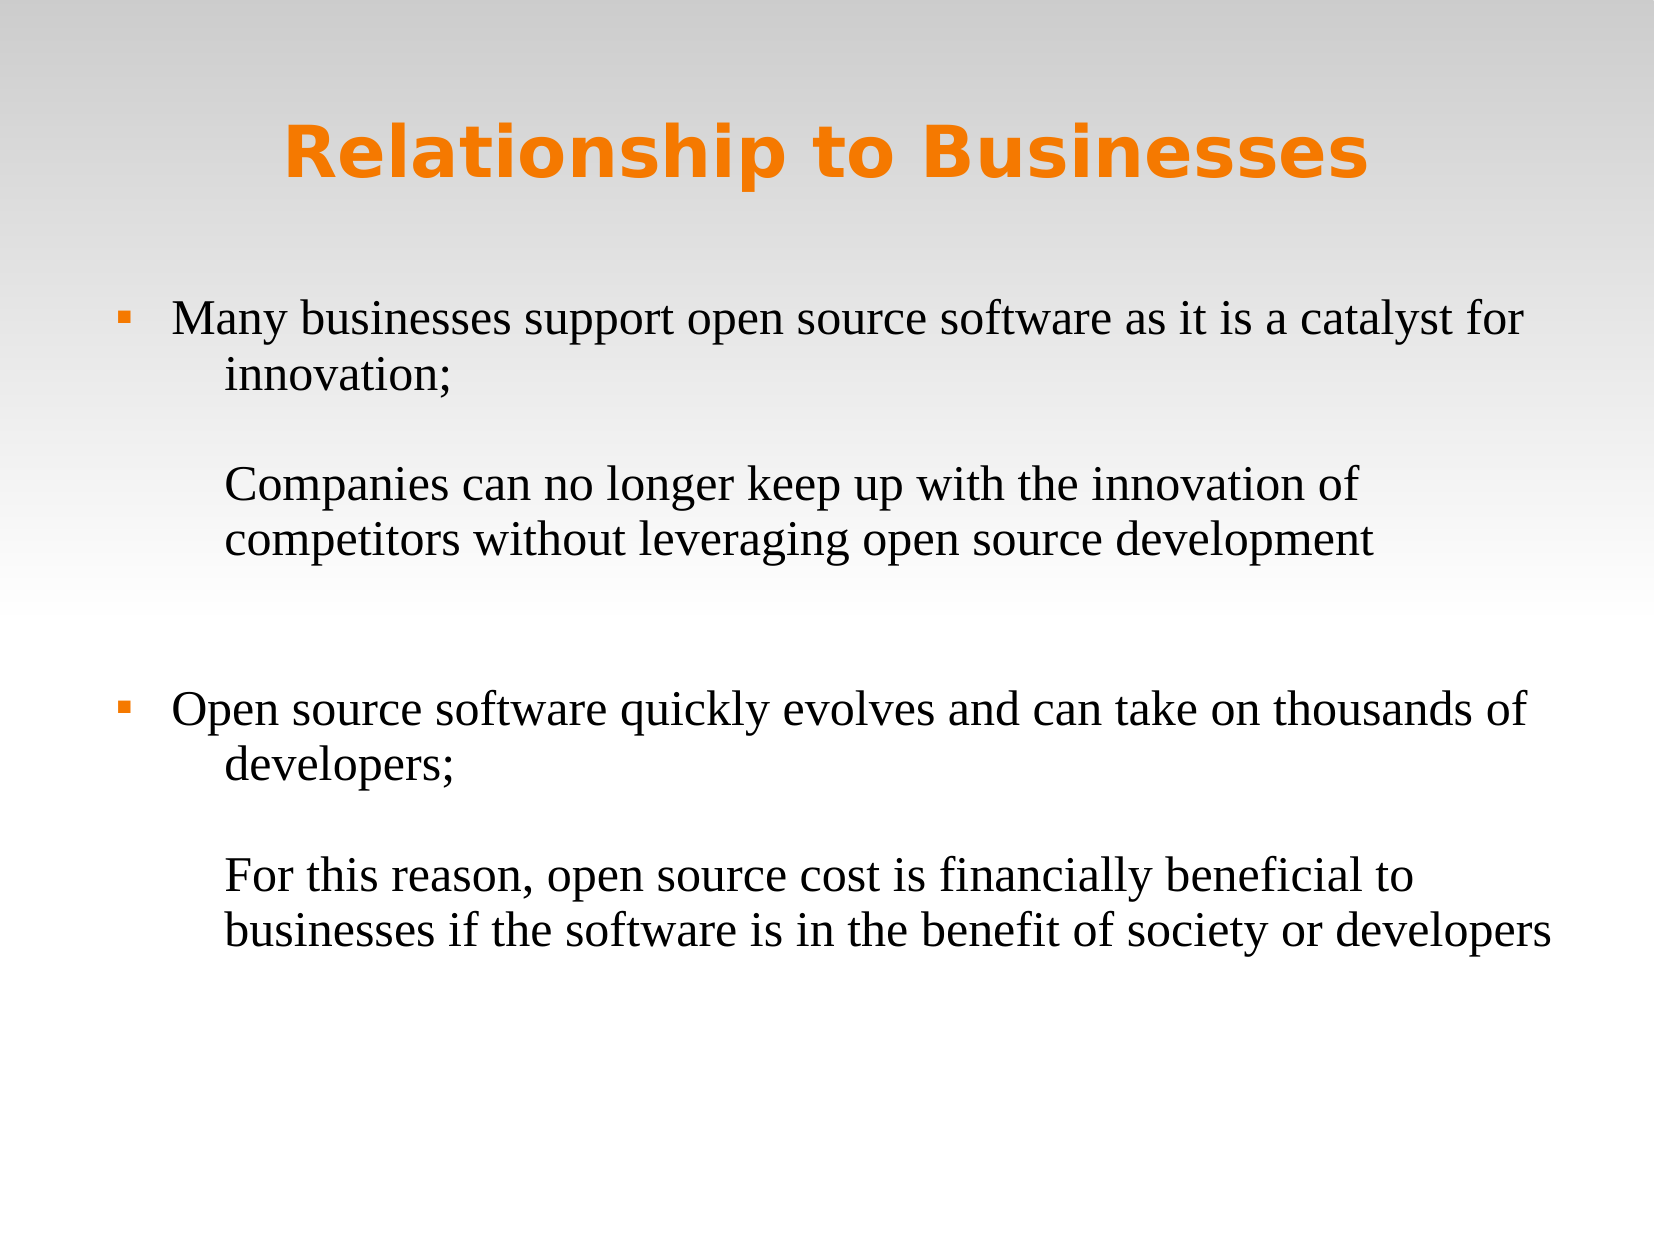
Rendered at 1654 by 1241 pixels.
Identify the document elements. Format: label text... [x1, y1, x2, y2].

title Relationship to Businesses [82, 49, 1571, 257]
list Many businesses support open source software as it is a catalyst for innovation; Companies can no longer keep up with the innovation of competitors without leveraging open source development Open source software quickly evolves and can take on thousands of developers; For this reason, open source cost is financially beneficial to businesses if the software is in the benefit of society or developers [82, 290, 1571, 1109]
